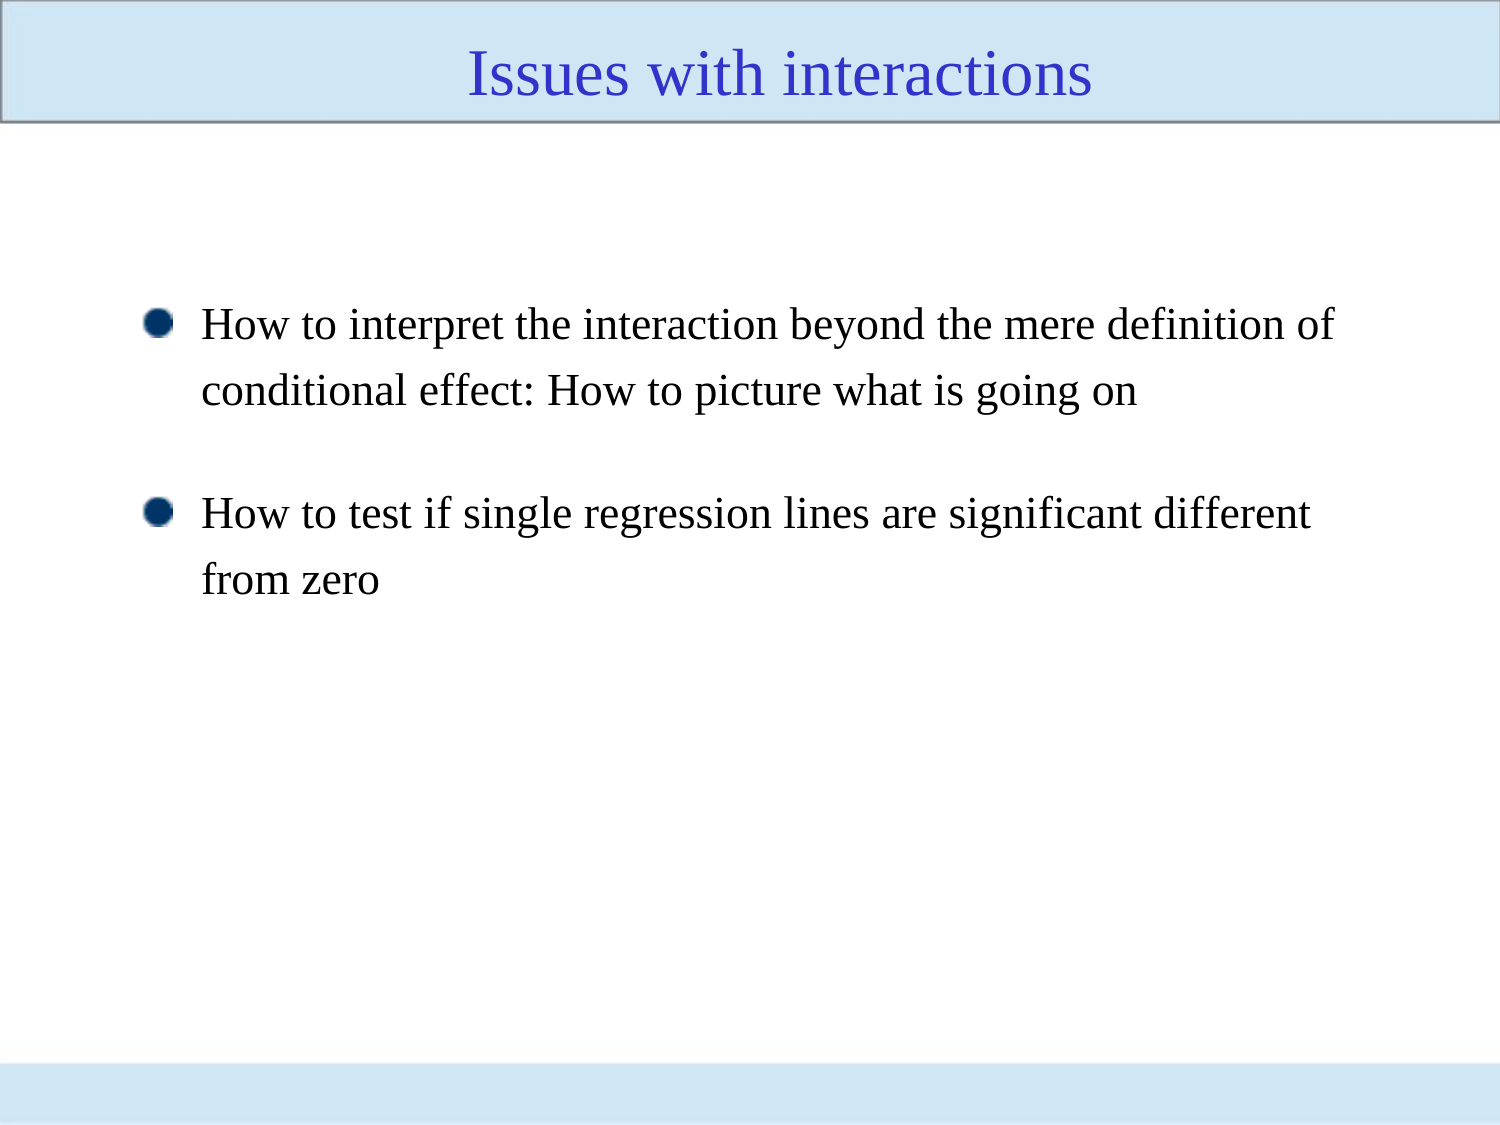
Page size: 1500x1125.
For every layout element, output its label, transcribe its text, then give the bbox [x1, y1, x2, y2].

title Issues with interactions [249, 21, 1313, 117]
text_box How to interpret the interaction beyond the mere definition of conditional effect: How to picture what is going on How to test if single regression lines are significant different from zero [124, 274, 1426, 612]
picture [0, 0, 1500, 1125]
